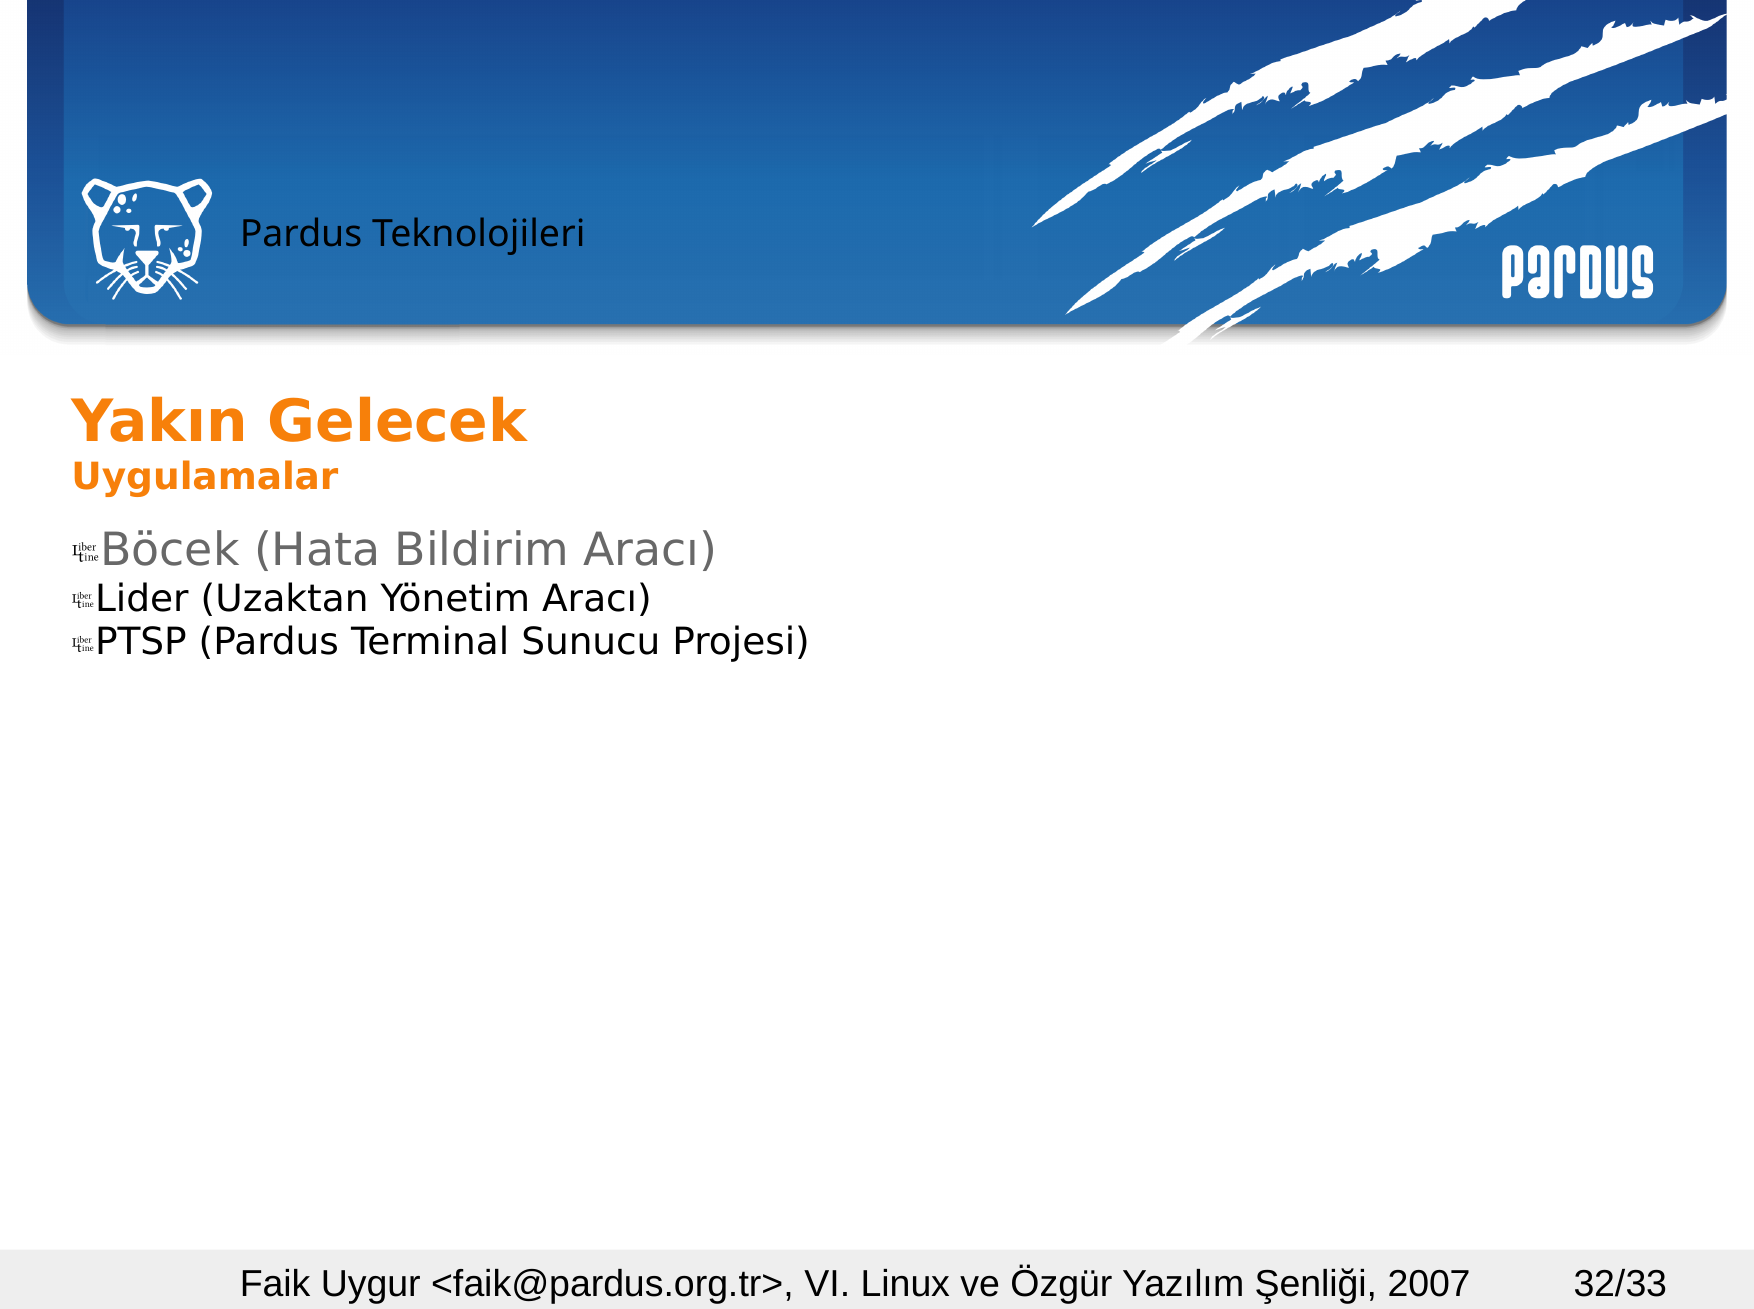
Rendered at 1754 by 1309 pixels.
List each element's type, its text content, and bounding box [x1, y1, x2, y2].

text_box Yakın Gelecek Uygulamalar Böcek (Hata Bildirim Aracı) Lider (Uzaktan Yönetim Aracı) PTSP (Pardus Terminal Sunucu Projesi) [56, 380, 1680, 715]
picture [0, 0, 1753, 355]
